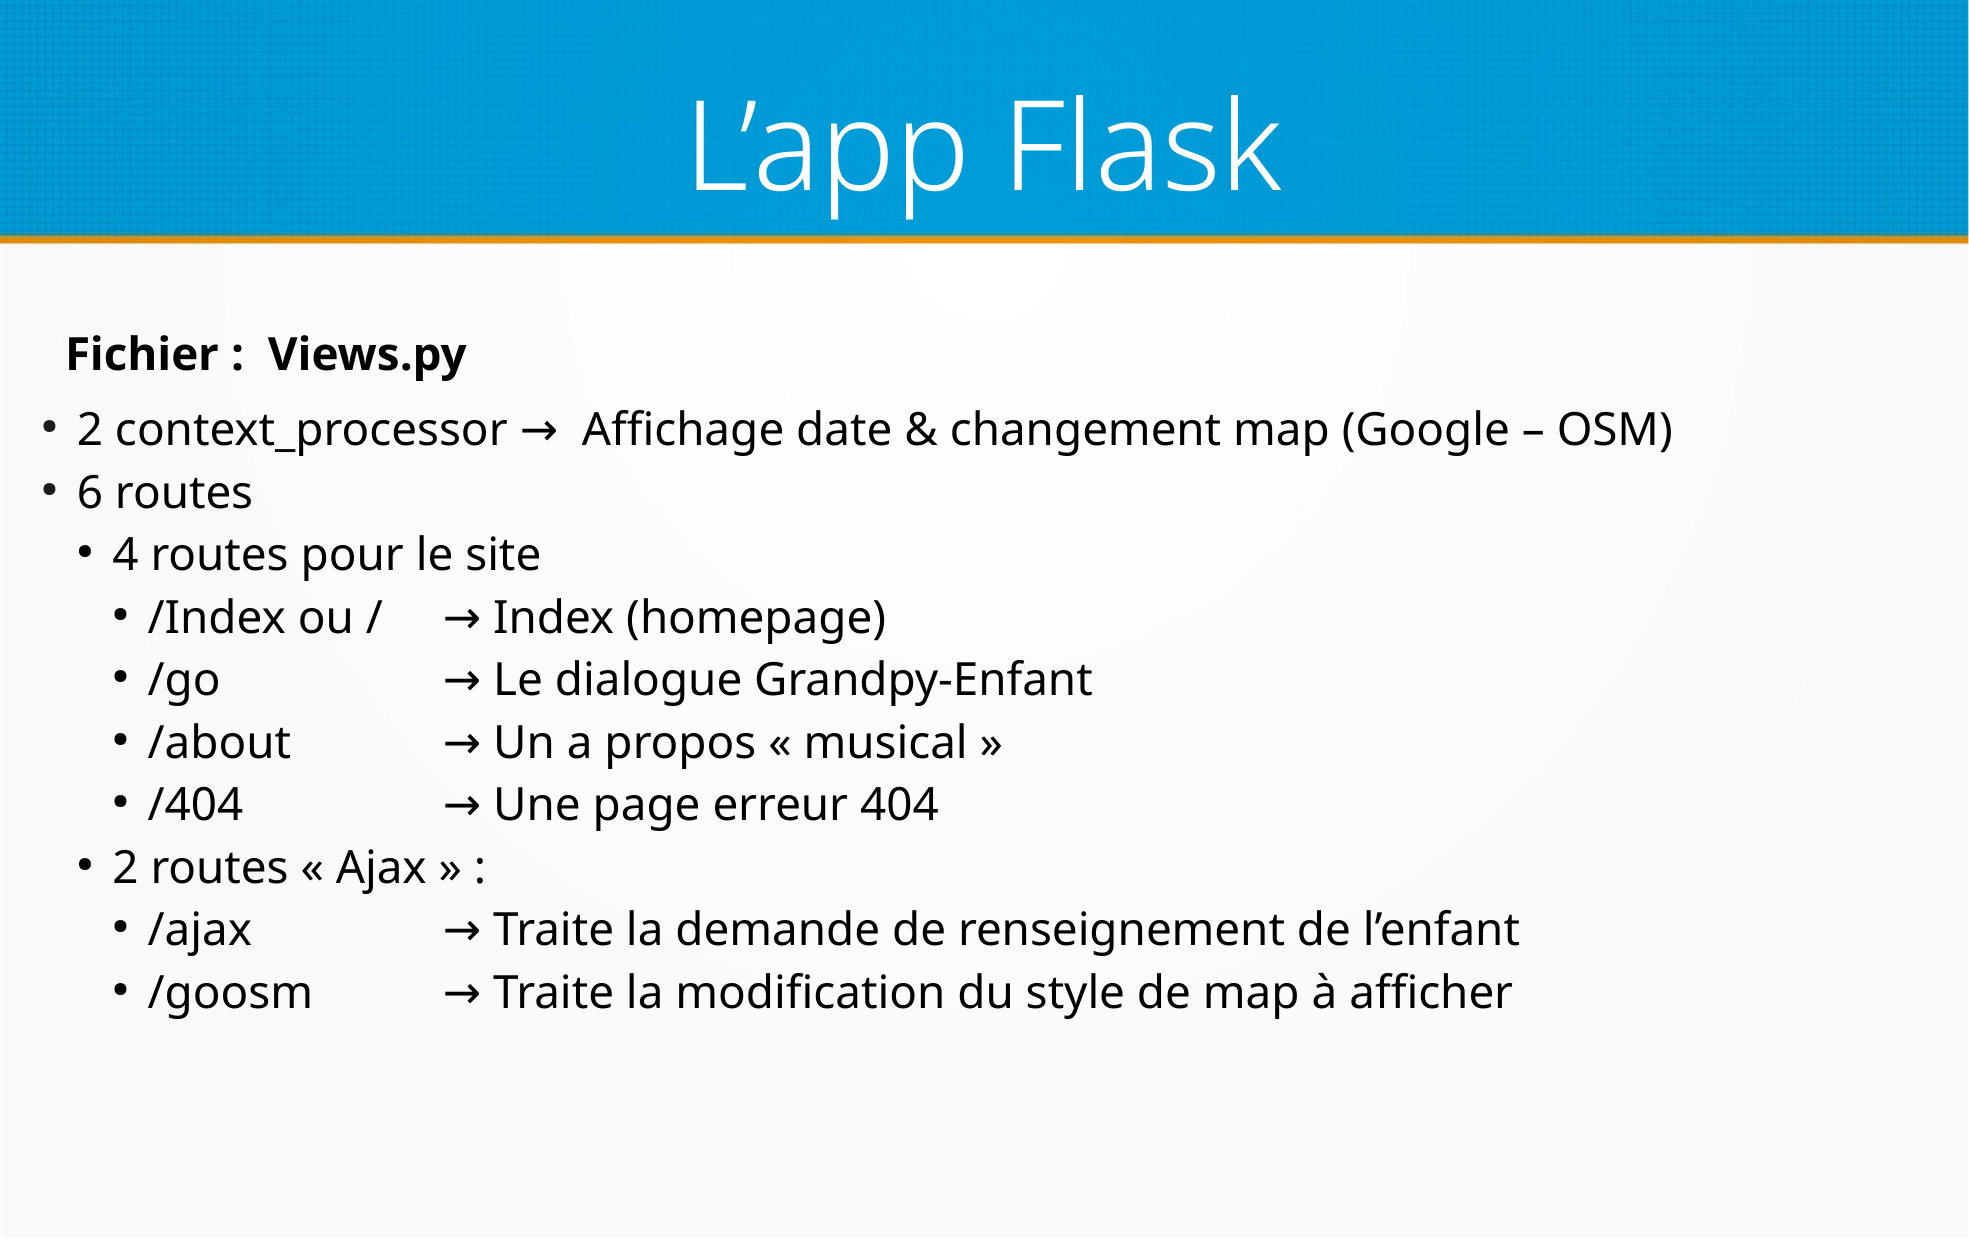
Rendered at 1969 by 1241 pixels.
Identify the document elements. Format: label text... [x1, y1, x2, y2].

text_box Fichier : Views.py [59, 293, 567, 413]
title L’app Flask [98, 19, 1870, 227]
picture [0, 233, 1969, 1241]
text_box 2 context_processor → Affichage date & changement map (Google – OSM) 6 routes 4 routes pour le site /Index ou / → Index (homepage) /go → Le dialogue Grandpy-Enfant /about → Un a propos « musical » /404 → Une page erreur 404 2 routes « Ajax » : /ajax → Traite la demande de renseignement de l’enfant /goosm → Traite la modification du style de map à afficher [35, 441, 1875, 1040]
